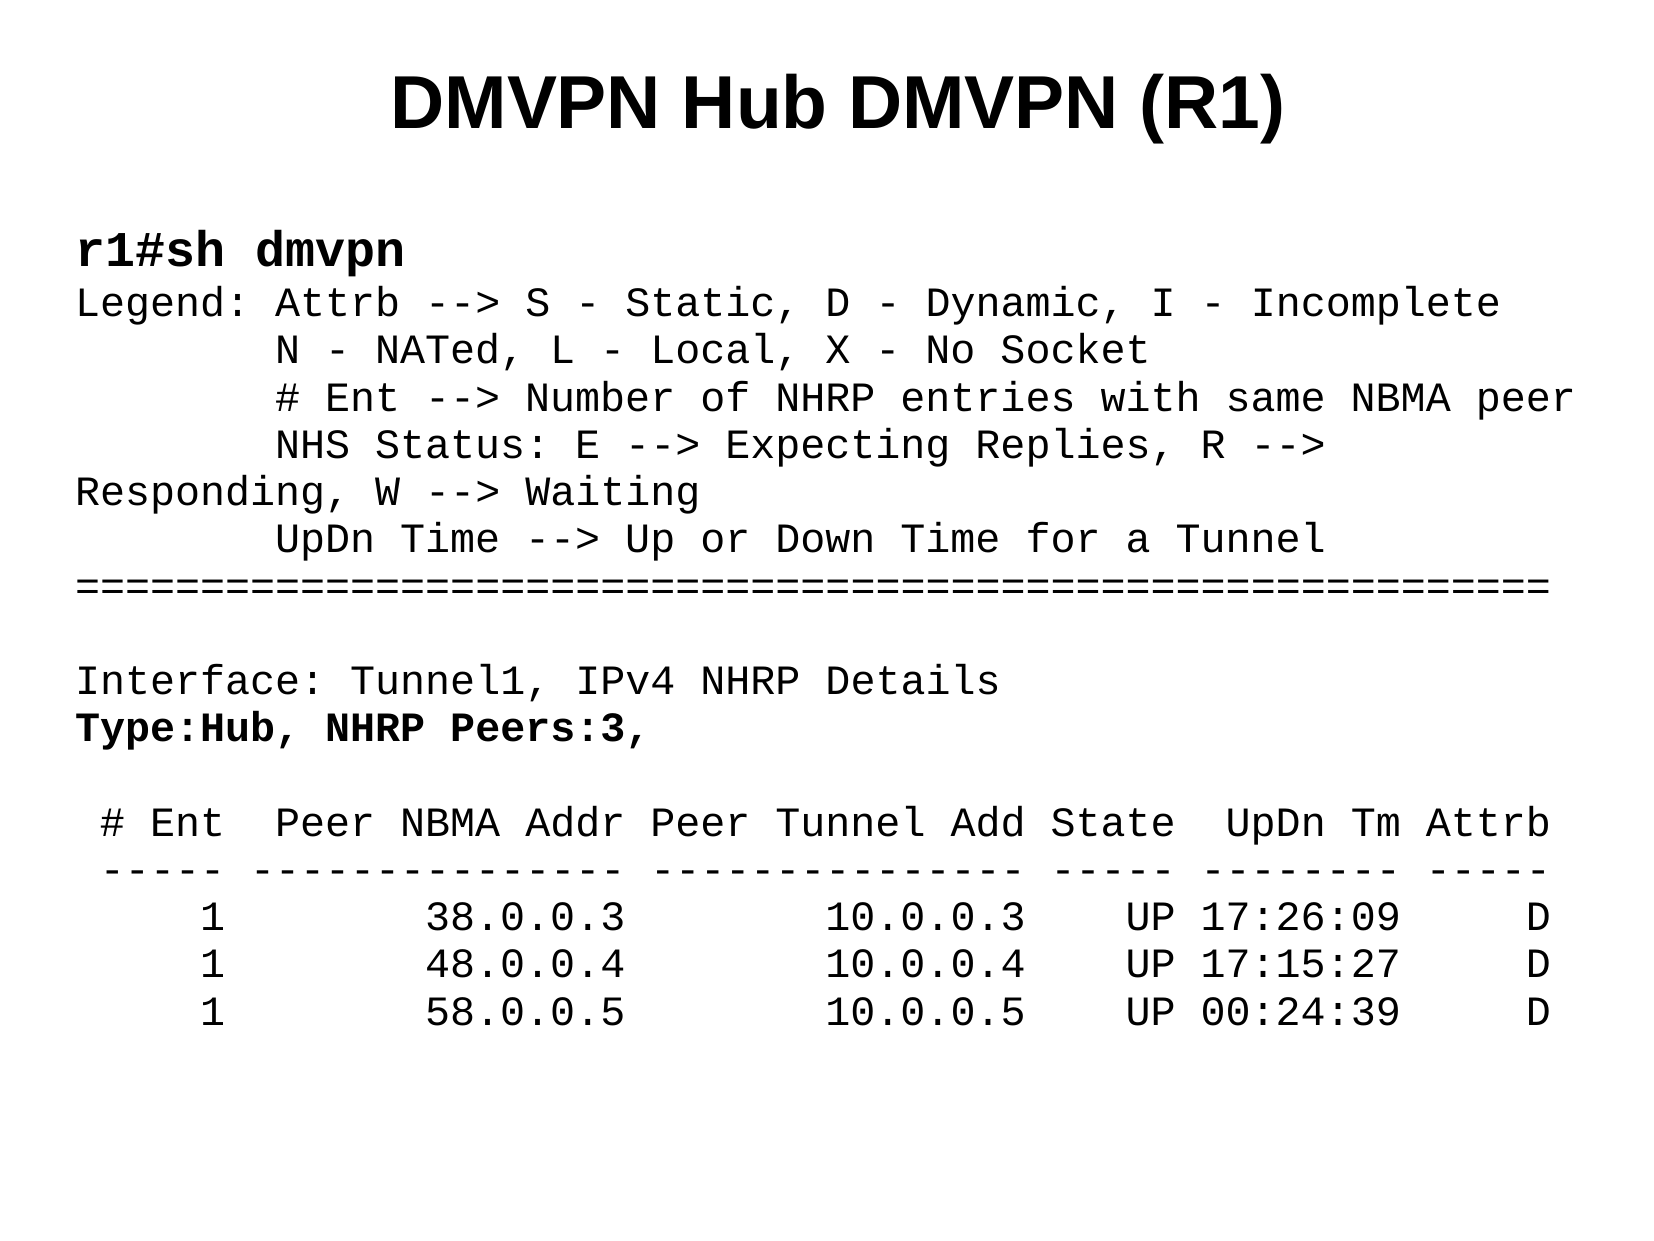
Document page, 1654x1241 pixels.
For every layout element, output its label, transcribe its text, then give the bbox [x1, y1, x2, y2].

list r1#sh dmvpn Legend: Attrb --> S - Static, D - Dynamic, I - Incomplete N - NATed, L - Local, X - No Socket # Ent --> Number of NHRP entries with same NBMA peer NHS Status: E --> Expecting Replies, R --> Responding, W --> Waiting UpDn Time --> Up or Down Time for a Tunnel =========================================================== Interface: Tunnel1, IPv4 NHRP Details Type:Hub, NHRP Peers:3, # Ent Peer NBMA Addr Peer Tunnel Add State UpDn Tm Attrb ----- --------------- --------------- ----- -------- ----- 1 38.0.0.3 10.0.0.3 UP 17:26:09 D 1 48.0.0.4 10.0.0.4 UP 17:15:27 D 1 58.0.0.5 10.0.0.5 UP 00:24:39 D [75, 225, 1613, 1085]
text_box DMVPN Hub DMVPN (R1) [64, 37, 1613, 151]
